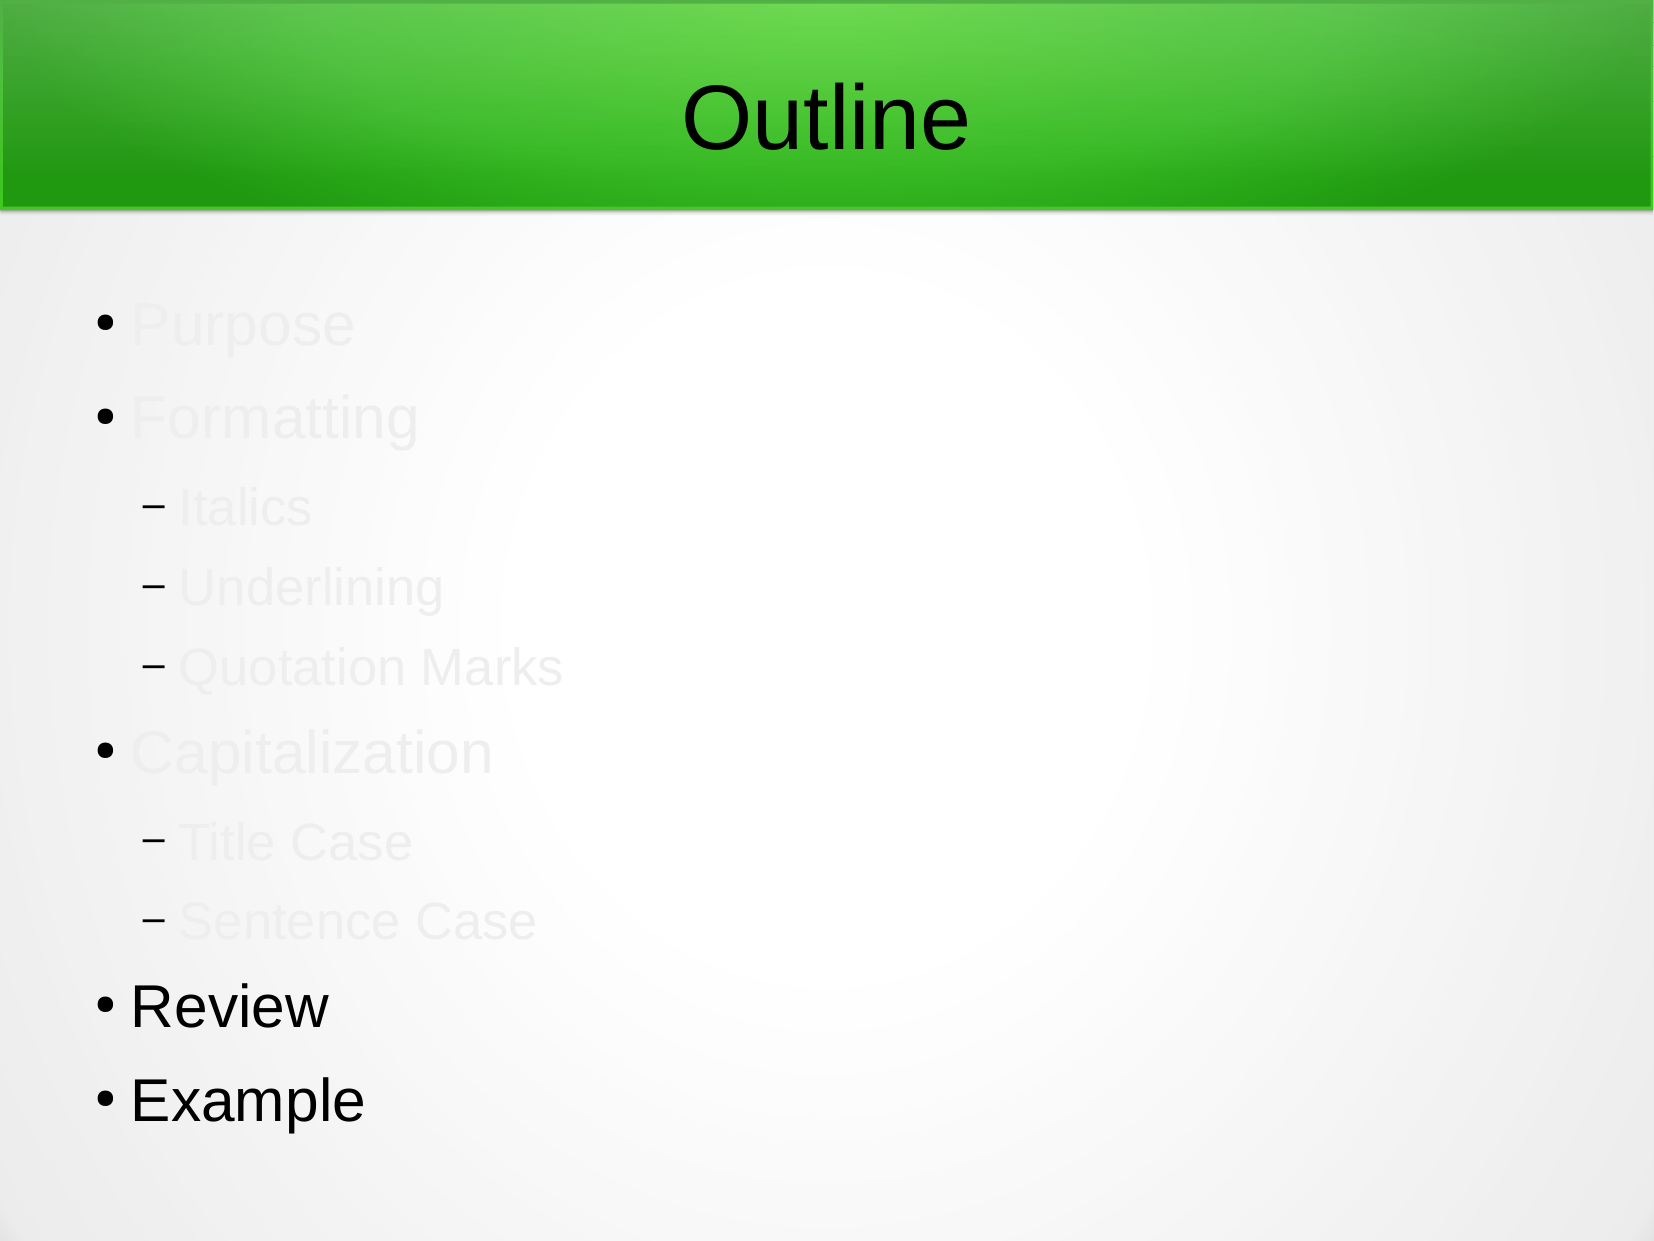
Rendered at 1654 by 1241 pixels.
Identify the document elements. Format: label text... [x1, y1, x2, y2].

title Outline [82, 47, 1571, 189]
list Purpose Formatting Italics Underlining Quotation Marks Capitalization Title Case Sentence Case Review Example [82, 290, 1571, 1141]
